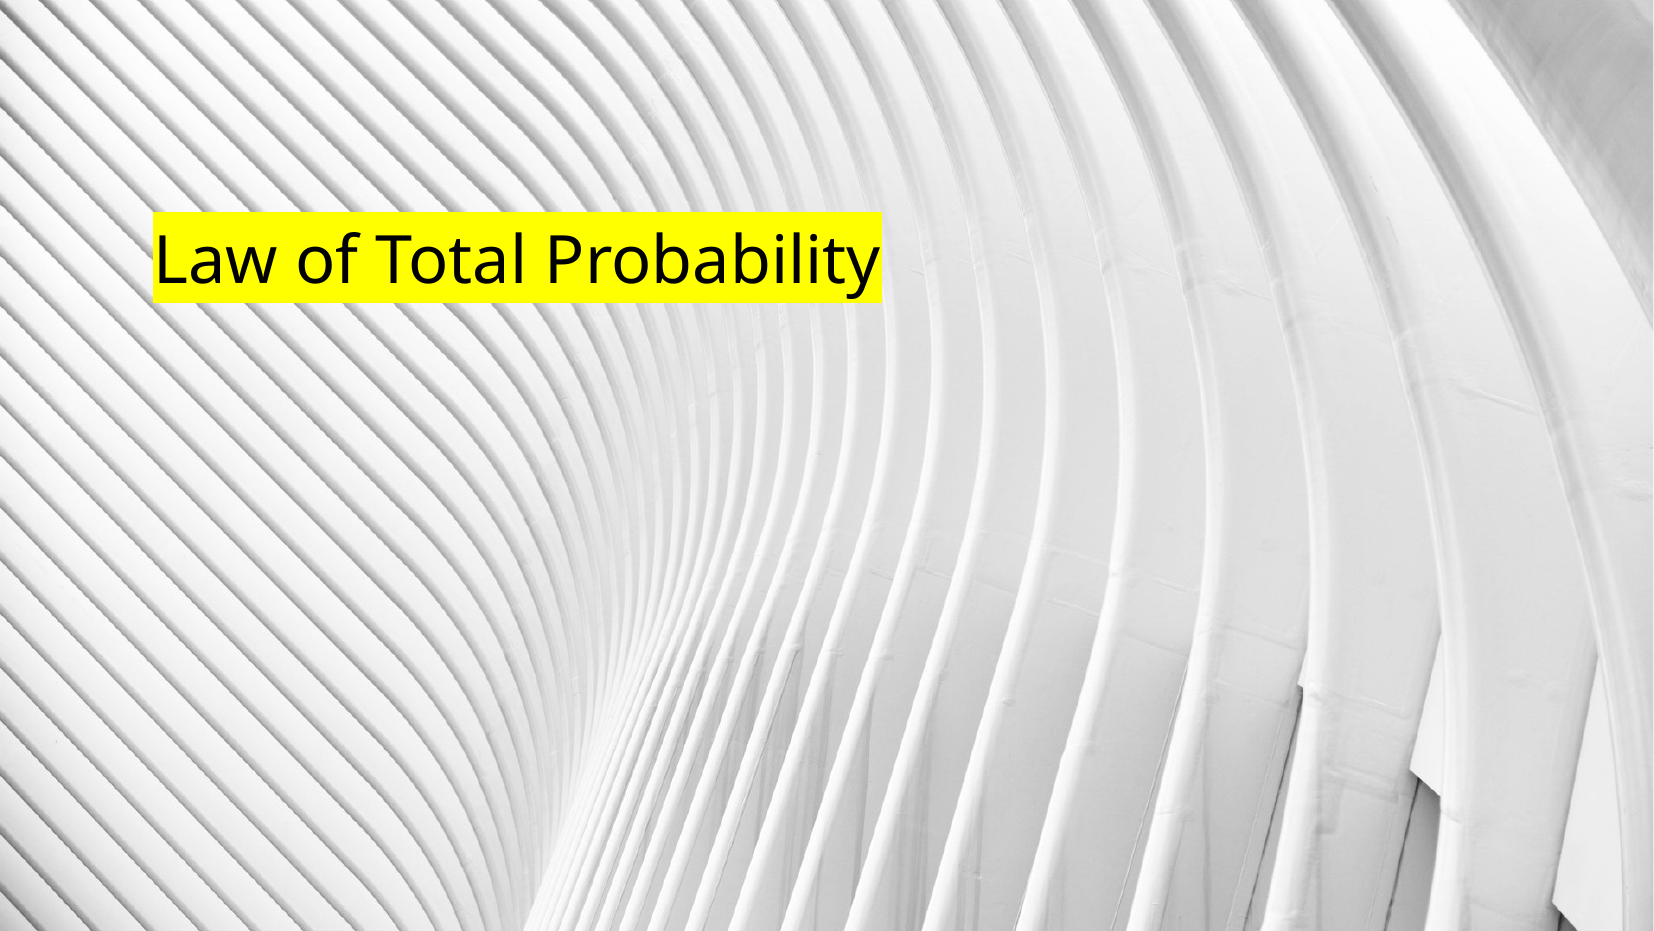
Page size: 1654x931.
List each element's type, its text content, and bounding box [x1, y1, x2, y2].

picture [0, 0, 1654, 931]
list Law of Total Probability [82, 217, 1571, 839]
